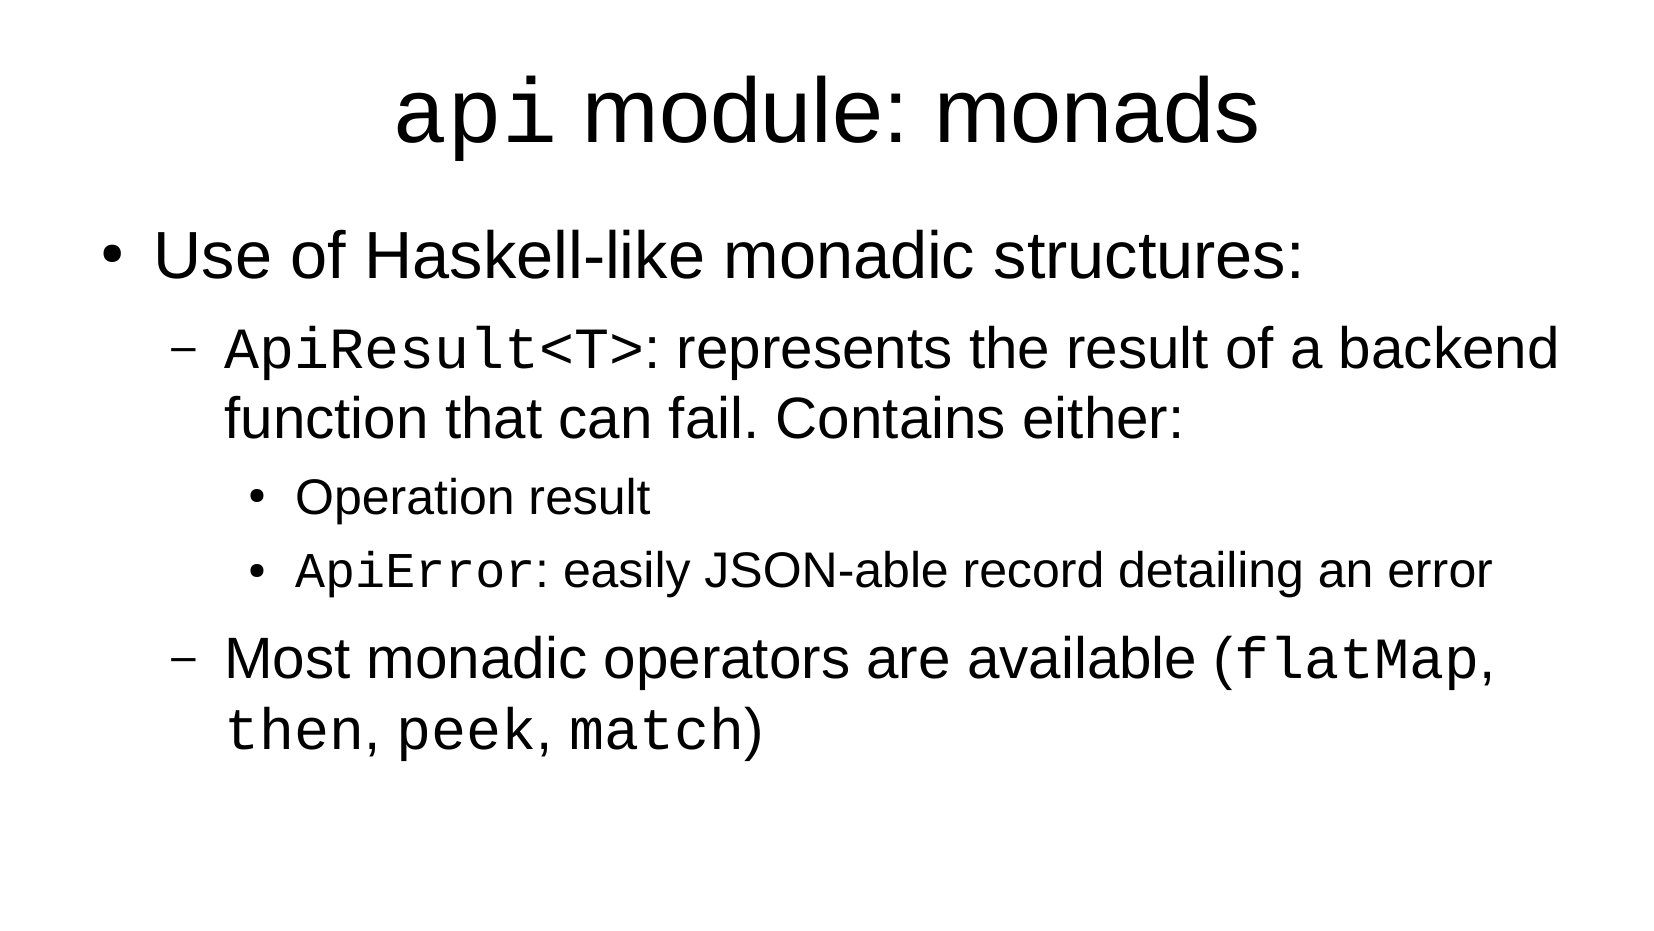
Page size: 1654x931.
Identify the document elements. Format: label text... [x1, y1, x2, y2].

list Use of Haskell-like monadic structures: ApiResult<T>: represents the result of a backend function that can fail. Contains either: Operation result ApiError: easily JSON-able record detailing an error Most monadic operators are available (flatMap, then, peek, match) [82, 217, 1571, 863]
title api module: monads [82, 37, 1571, 193]
